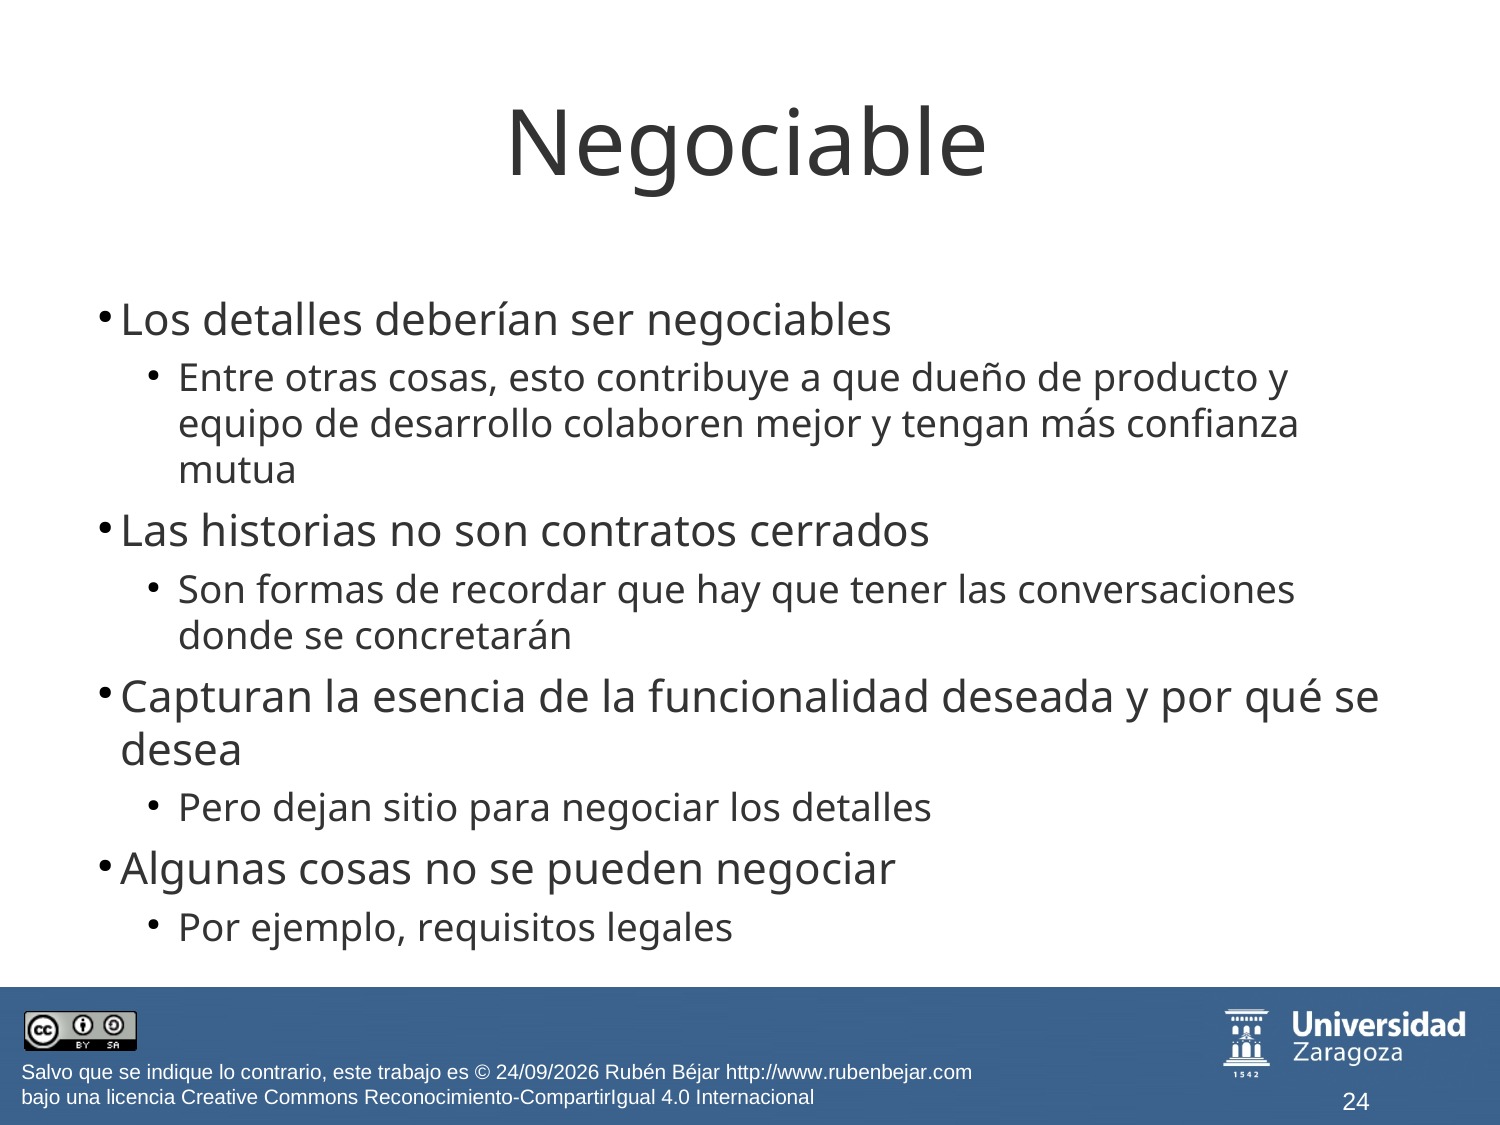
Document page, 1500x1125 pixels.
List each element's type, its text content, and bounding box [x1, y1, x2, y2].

title Negociable [74, 21, 1420, 257]
list Los detalles deberían ser negociables Entre otras cosas, esto contribuye a que dueño de producto y equipo de desarrollo colaboren mejor y tengan más confianza mutua Las historias no son contratos cerrados Son formas de recordar que hay que tener las conversaciones donde se concretarán Capturan la esencia de la funcionalidad deseada y por qué se desea Pero dejan sitio para negociar los detalles Algunas cosas no se pueden negociar Por ejemplo, requisitos legales [82, 283, 1418, 957]
picture [0, 987, 1500, 1125]
